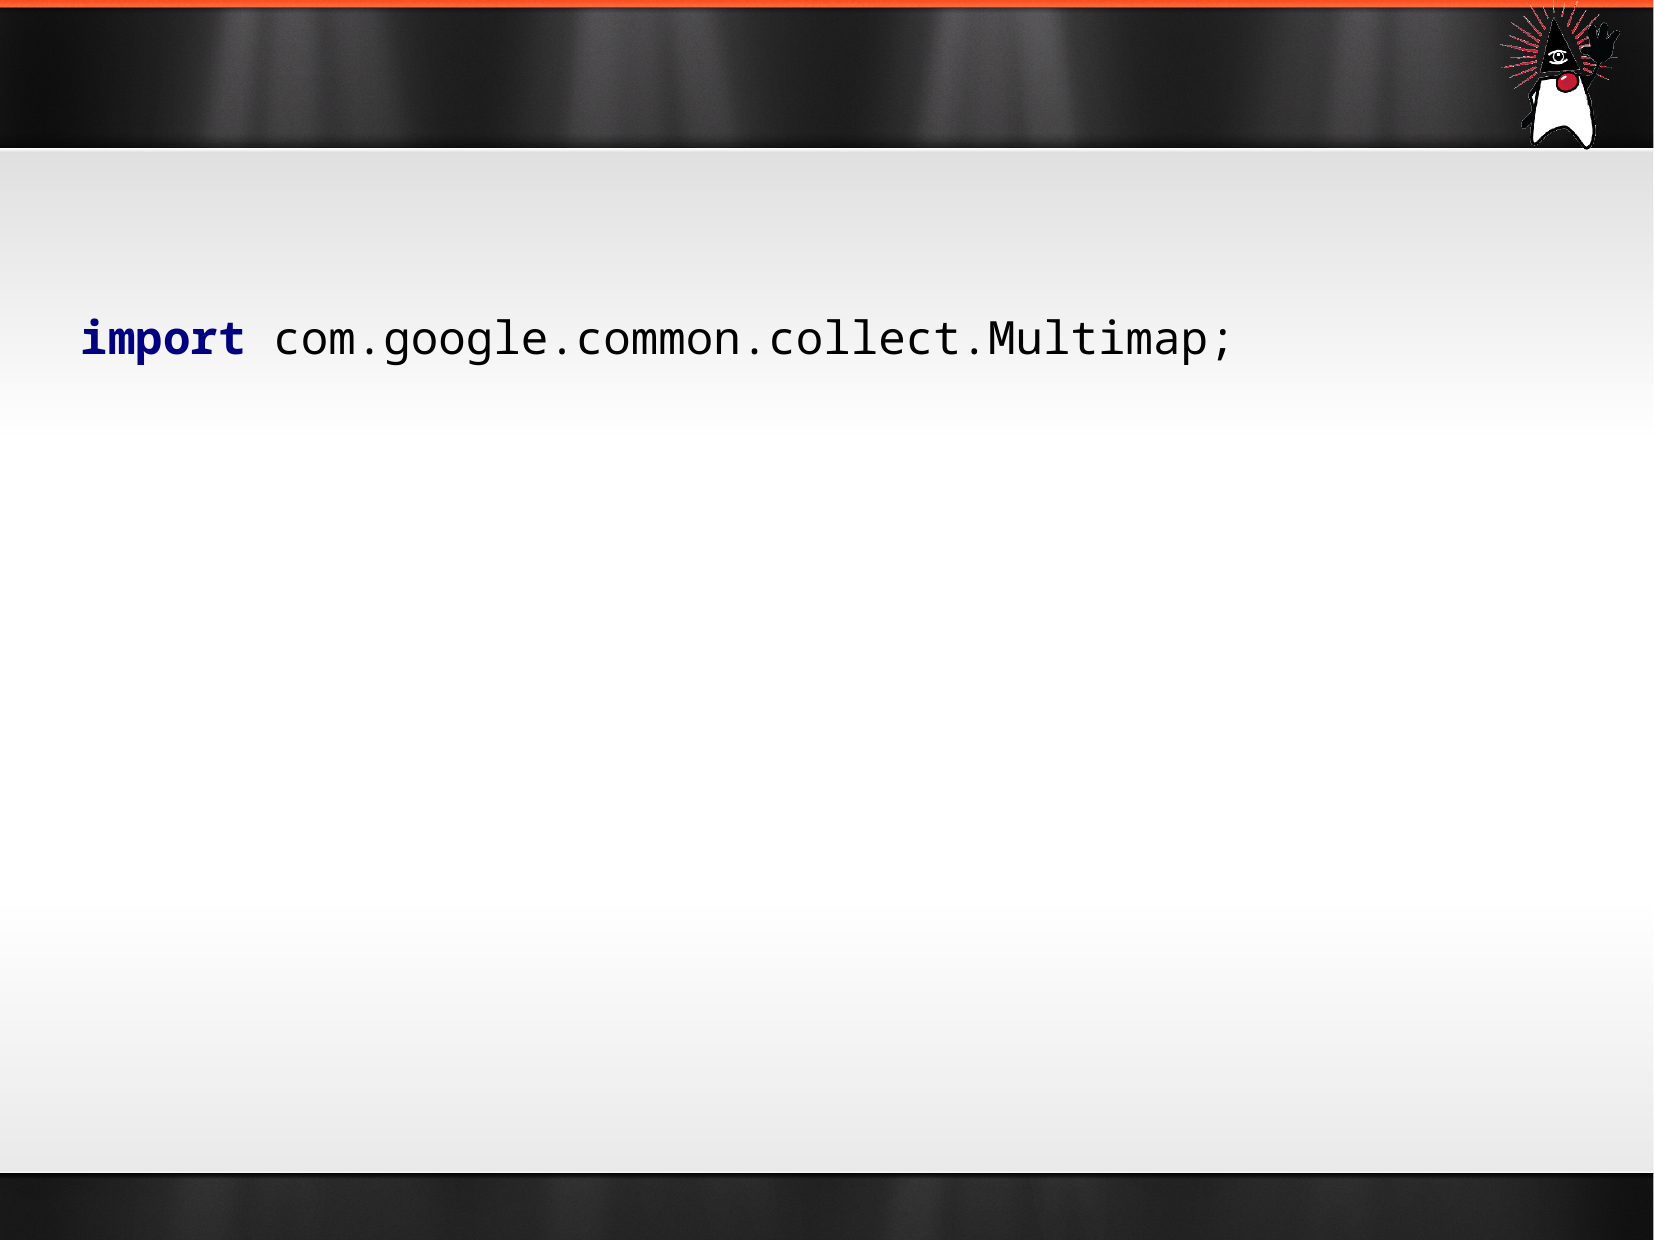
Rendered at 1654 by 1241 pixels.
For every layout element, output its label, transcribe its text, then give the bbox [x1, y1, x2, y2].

subtitle import com.google.common.collect.Multimap; [80, 305, 1654, 1125]
picture [0, 0, 1654, 1240]
